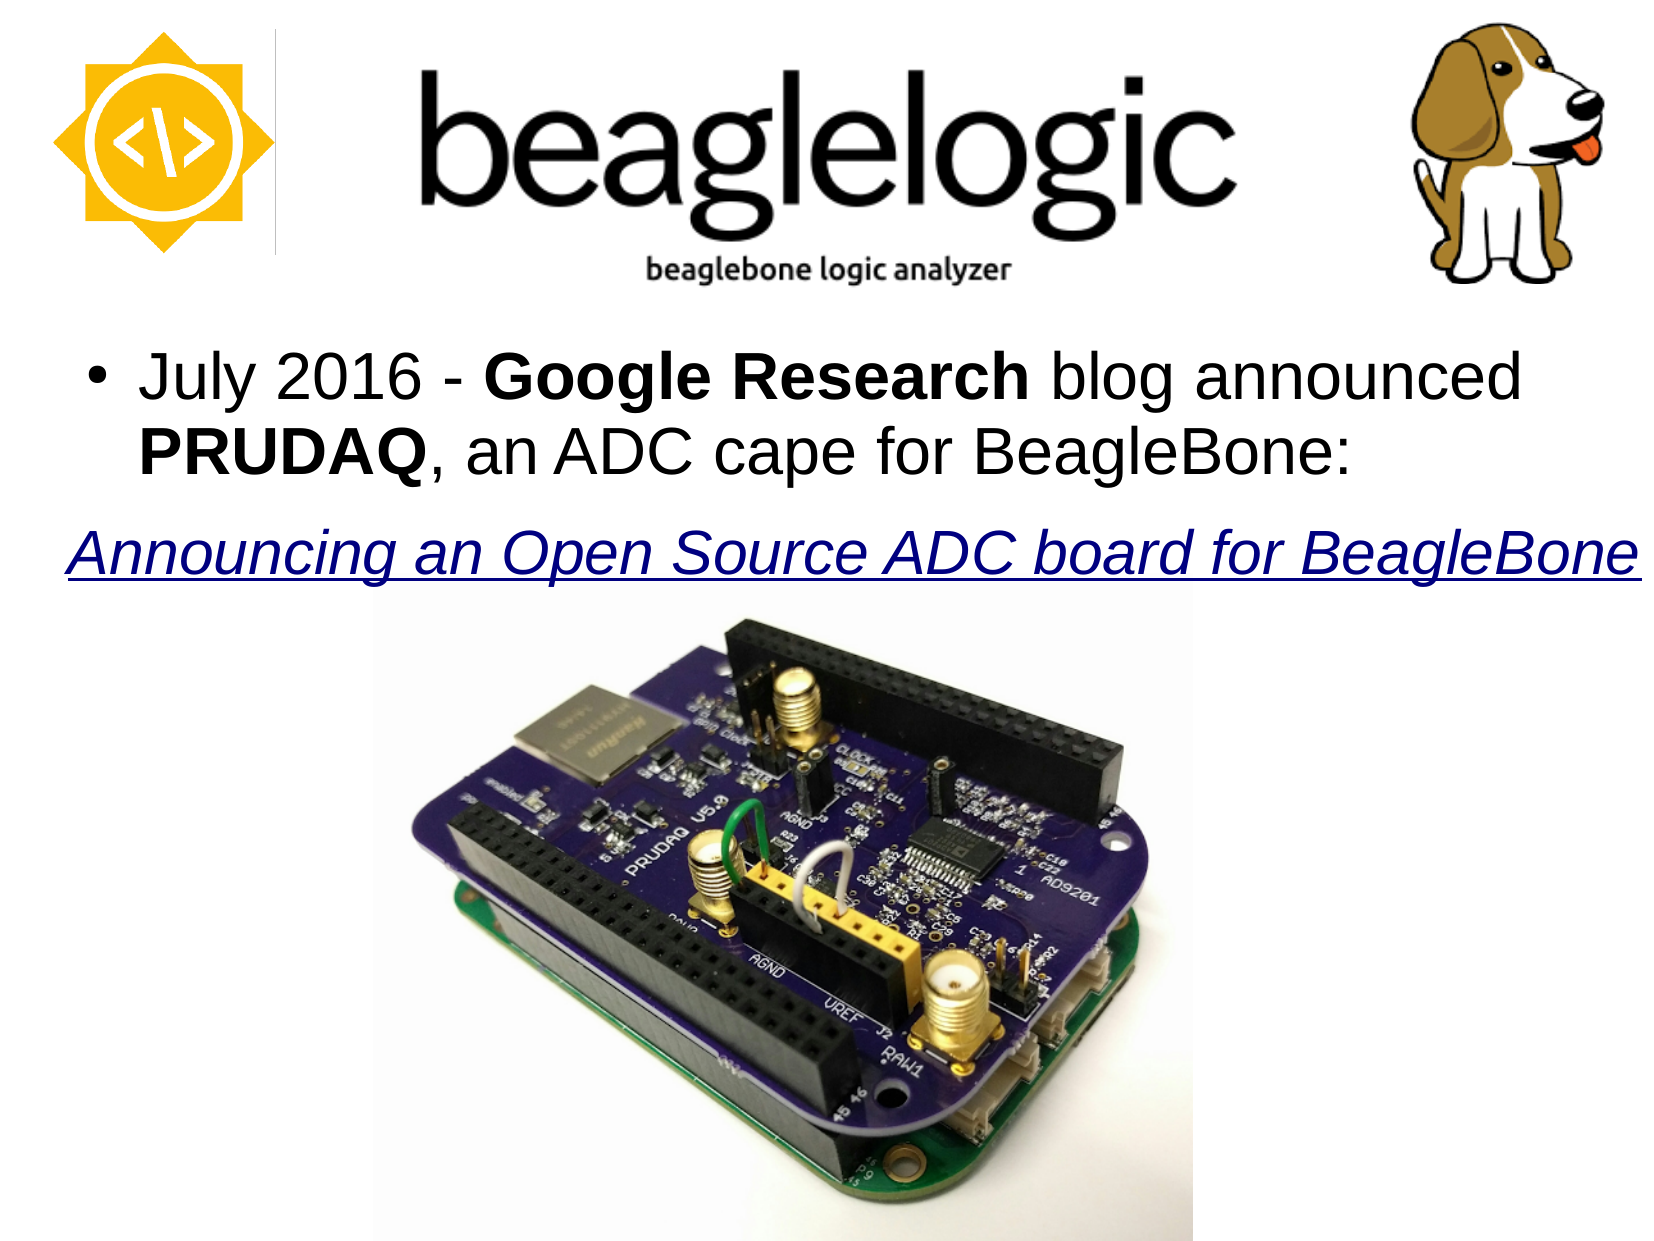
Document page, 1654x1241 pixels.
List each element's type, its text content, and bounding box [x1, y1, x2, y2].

picture [1391, 22, 1608, 284]
list July 2016 - Google Research blog announced PRUDAQ, an ADC cape for BeagleBone: Announcing an Open Source ADC board for BeagleBone [67, 339, 1644, 1241]
picture [317, 23, 1359, 304]
picture [50, 29, 276, 255]
